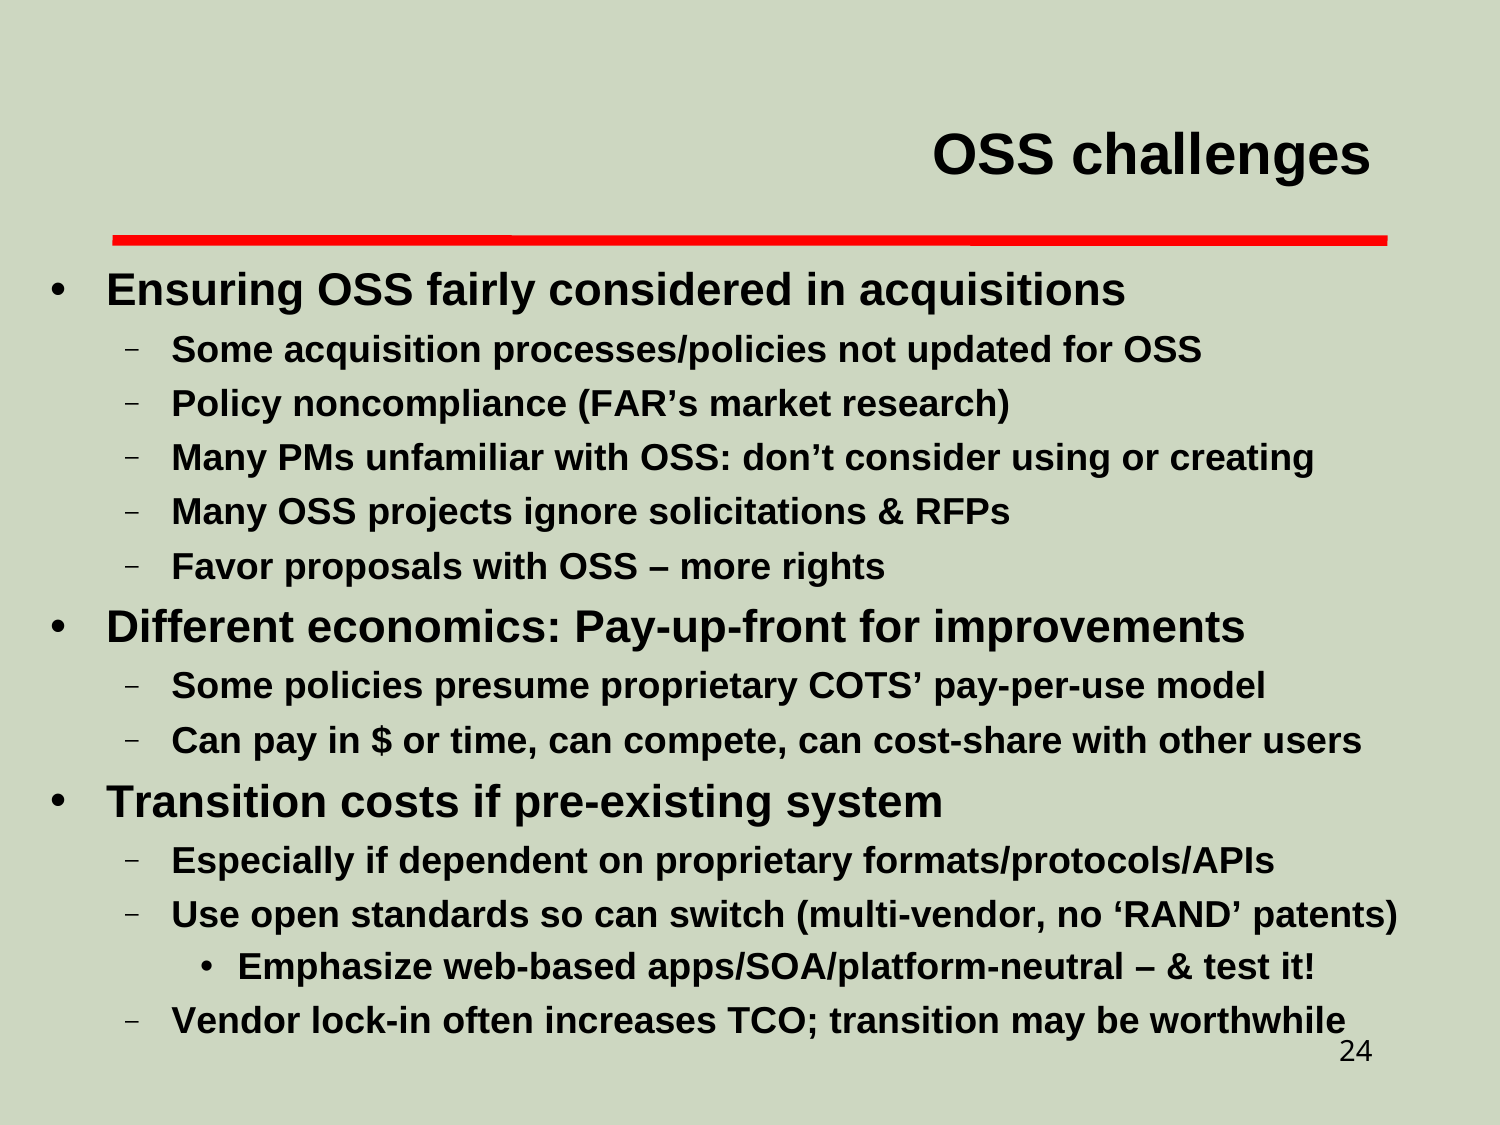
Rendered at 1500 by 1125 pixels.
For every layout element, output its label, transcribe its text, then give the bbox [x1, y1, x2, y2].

title OSS challenges [337, 85, 1388, 224]
list Ensuring OSS fairly considered in acquisitions Some acquisition processes/policies not updated for OSS Policy noncompliance (FAR’s market research) Many PMs unfamiliar with OSS: don’t consider using or creating Many OSS projects ignore solicitations & RFPs Favor proposals with OSS – more rights Different economics: Pay-up-front for improvements Some policies presume proprietary COTS’ pay-per-use model Can pay in $ or time, can compete, can cost-share with other users Transition costs if pre-existing system Especially if dependent on proprietary formats/protocols/APIs Use open standards so can switch (multi-vendor, no ‘RAND’ patents) Emphasize web-based apps/SOA/platform-neutral – & test it! Vendor lock-in often increases TCO; transition may be worthwhile [49, 265, 1435, 1045]
